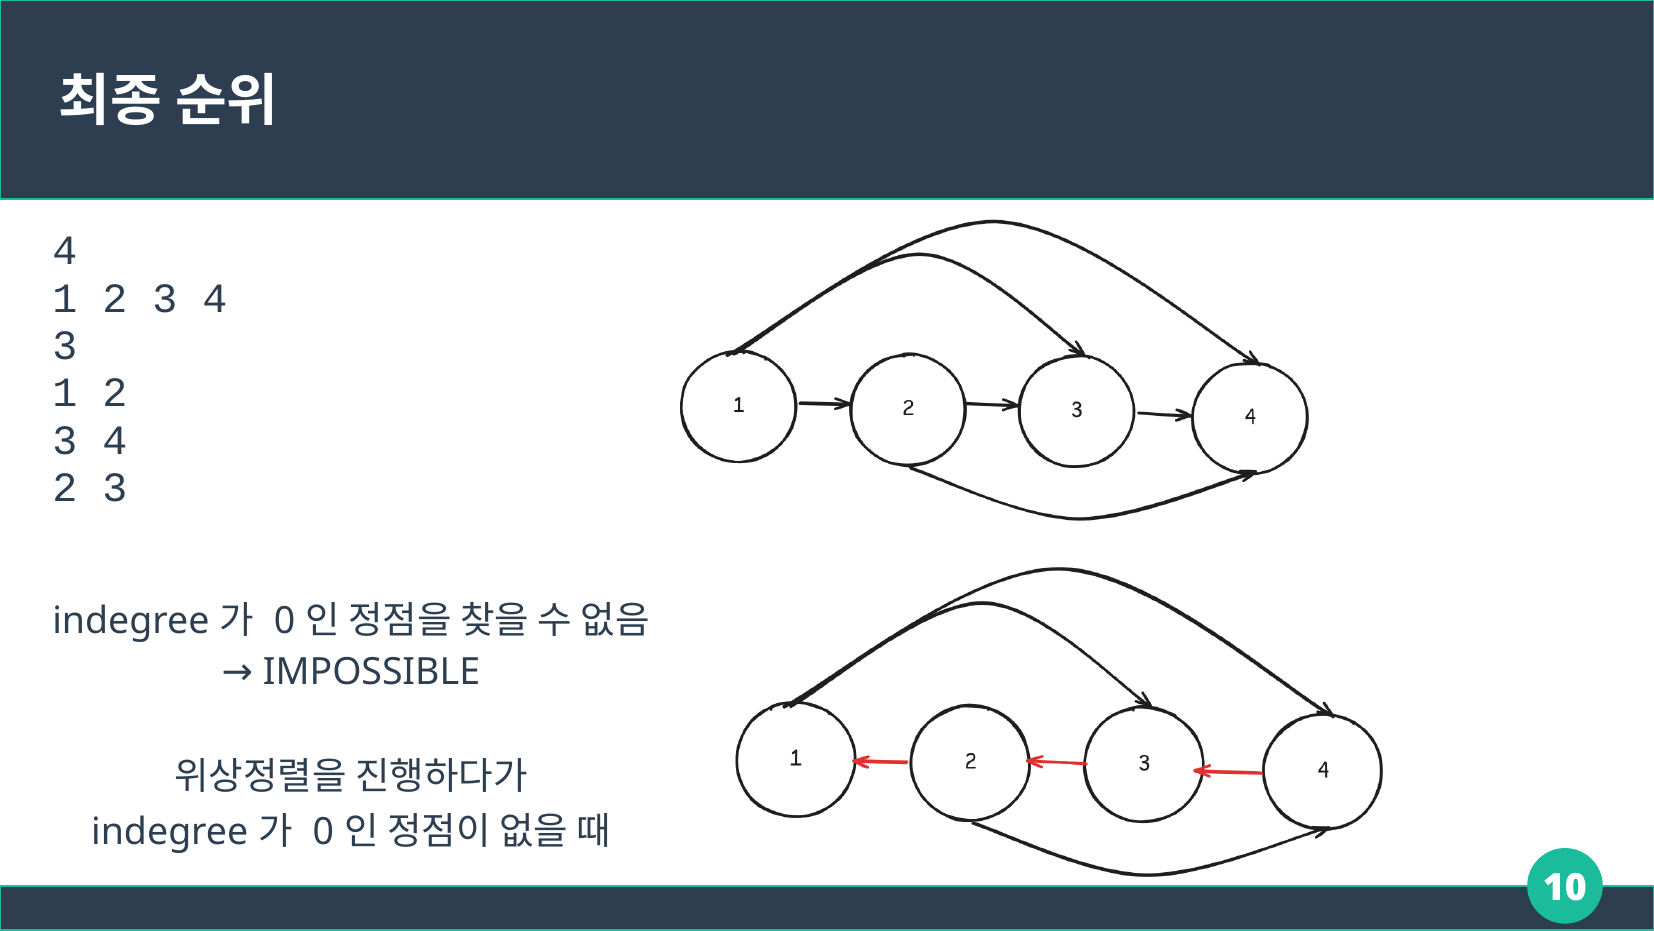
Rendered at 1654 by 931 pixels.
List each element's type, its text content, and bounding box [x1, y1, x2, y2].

text_box indegree가 0인 정점을 찾을 수 없음 → IMPOSSIBLE 위상정렬을 진행하다가 indegree가 0인 정점이 없을 때 [37, 582, 664, 863]
picture [730, 562, 1388, 882]
picture [675, 215, 1313, 526]
text_box 4 1 2 3 4 3 1 2 3 4 2 3 [37, 294, 380, 451]
title 최종 순위 [59, 37, 1595, 155]
